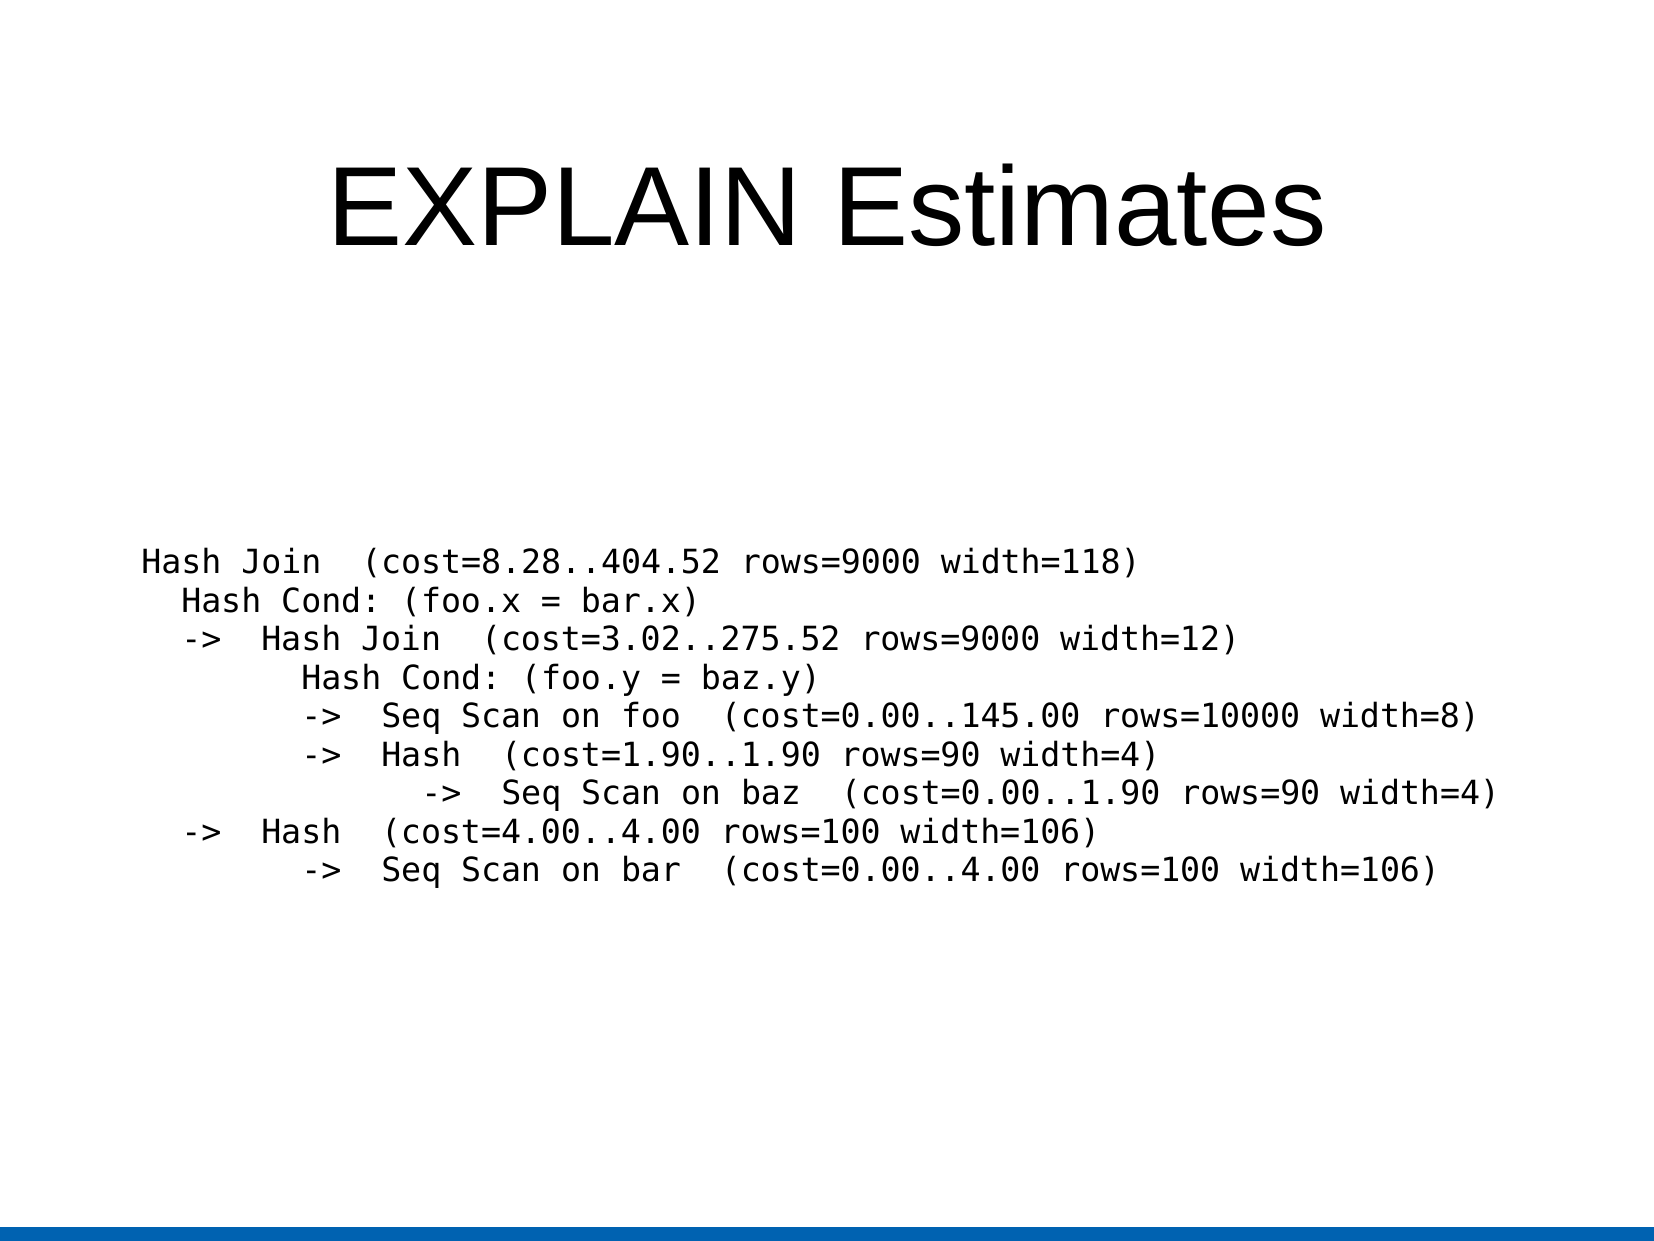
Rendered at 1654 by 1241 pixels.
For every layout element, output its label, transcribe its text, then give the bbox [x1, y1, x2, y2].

subtitle Hash Join (cost=8.28..404.52 rows=9000 width=118) Hash Cond: (foo.x = bar.x) -> Hash Join (cost=3.02..275.52 rows=9000 width=12) Hash Cond: (foo.y = baz.y) -> Seq Scan on foo (cost=0.00..145.00 rows=10000 width=8) -> Hash (cost=1.90..1.90 rows=90 width=4) -> Seq Scan on baz (cost=0.00..1.90 rows=90 width=4) -> Hash (cost=4.00..4.00 rows=100 width=106) -> Seq Scan on bar (cost=0.00..4.00 rows=100 width=106) [121, 344, 1533, 1127]
title EXPLAIN Estimates [121, 102, 1533, 311]
